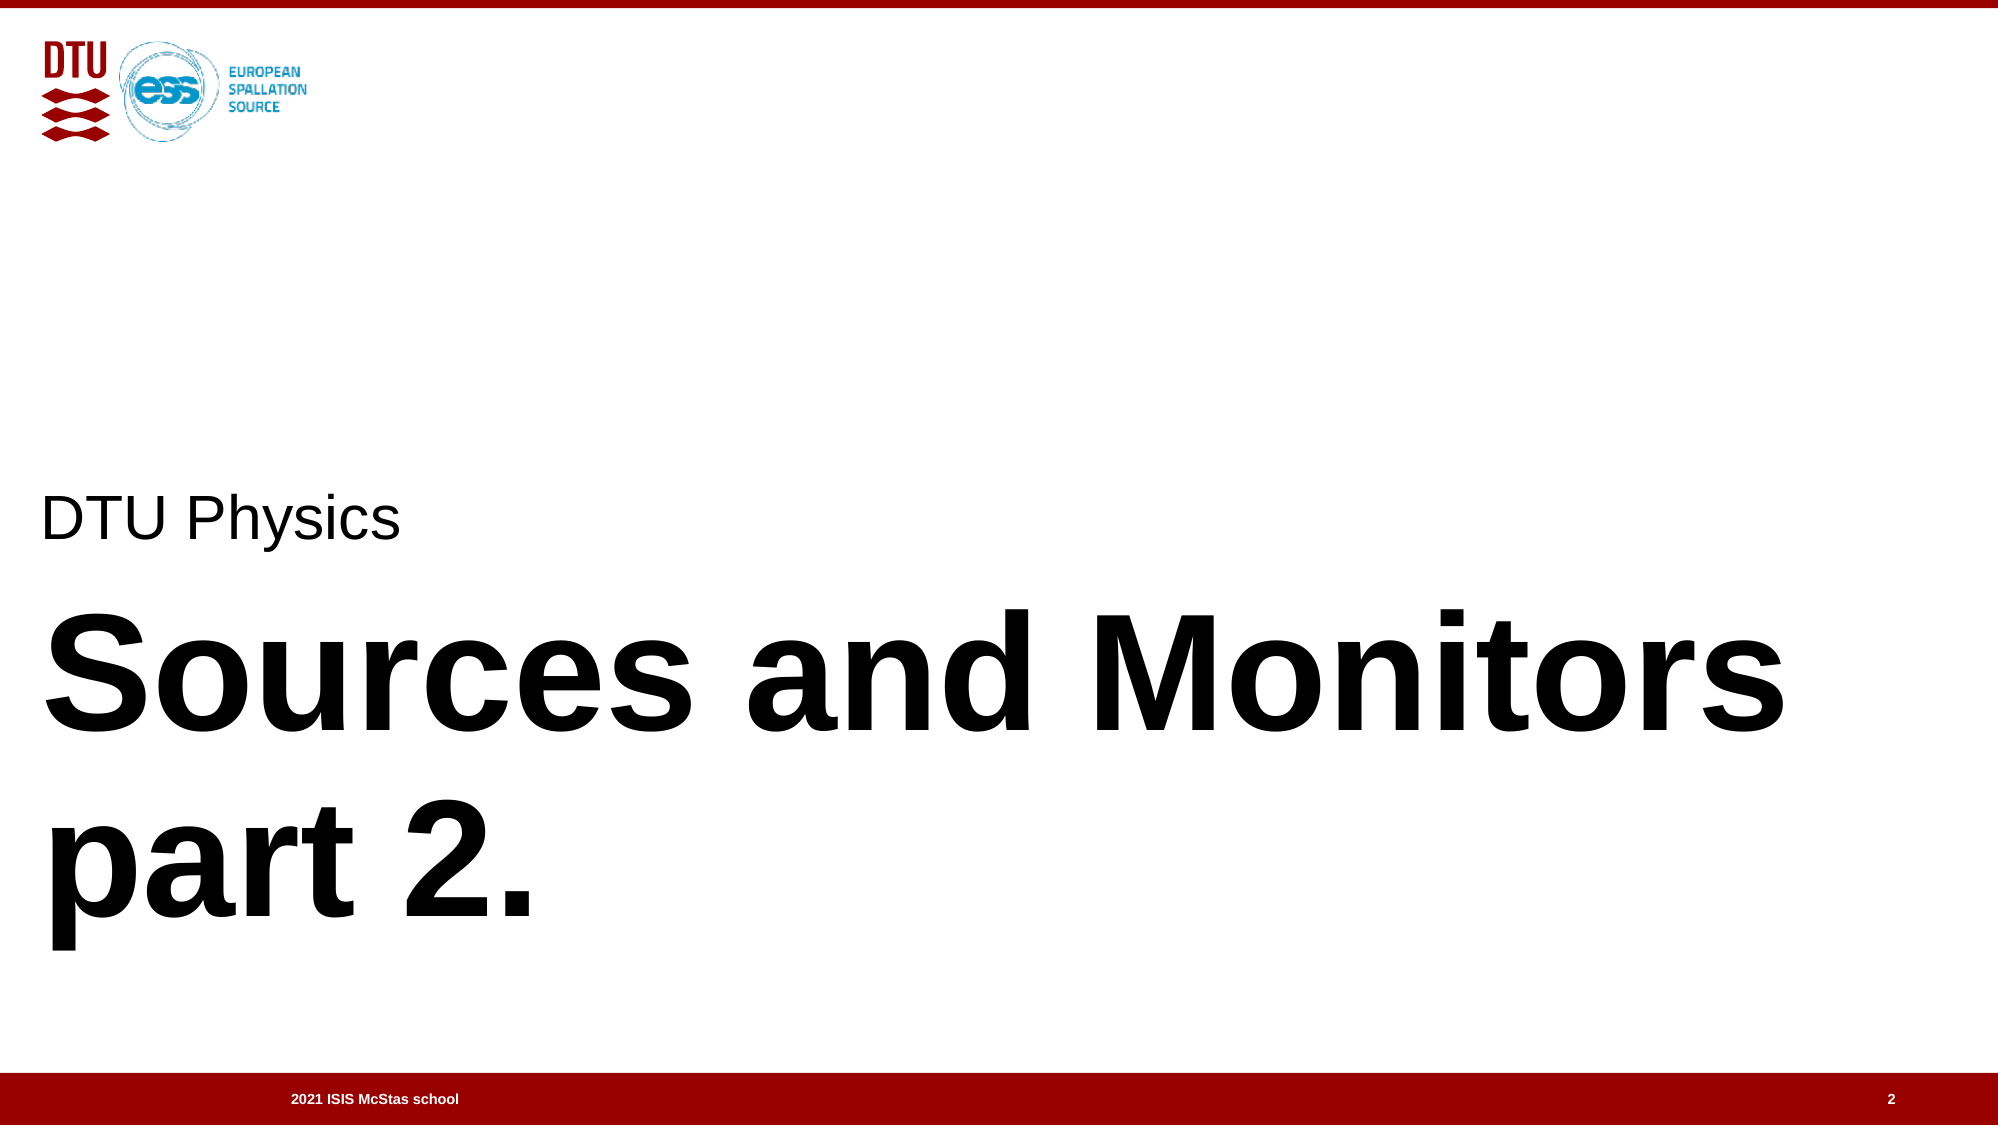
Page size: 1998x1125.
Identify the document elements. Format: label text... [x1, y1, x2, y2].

slide_number <number> [1887, 1088, 1909, 1110]
picture [119, 41, 307, 142]
title Sources and Monitors part 2. [40, 581, 1820, 1026]
list DTU Physics [40, 279, 1819, 553]
